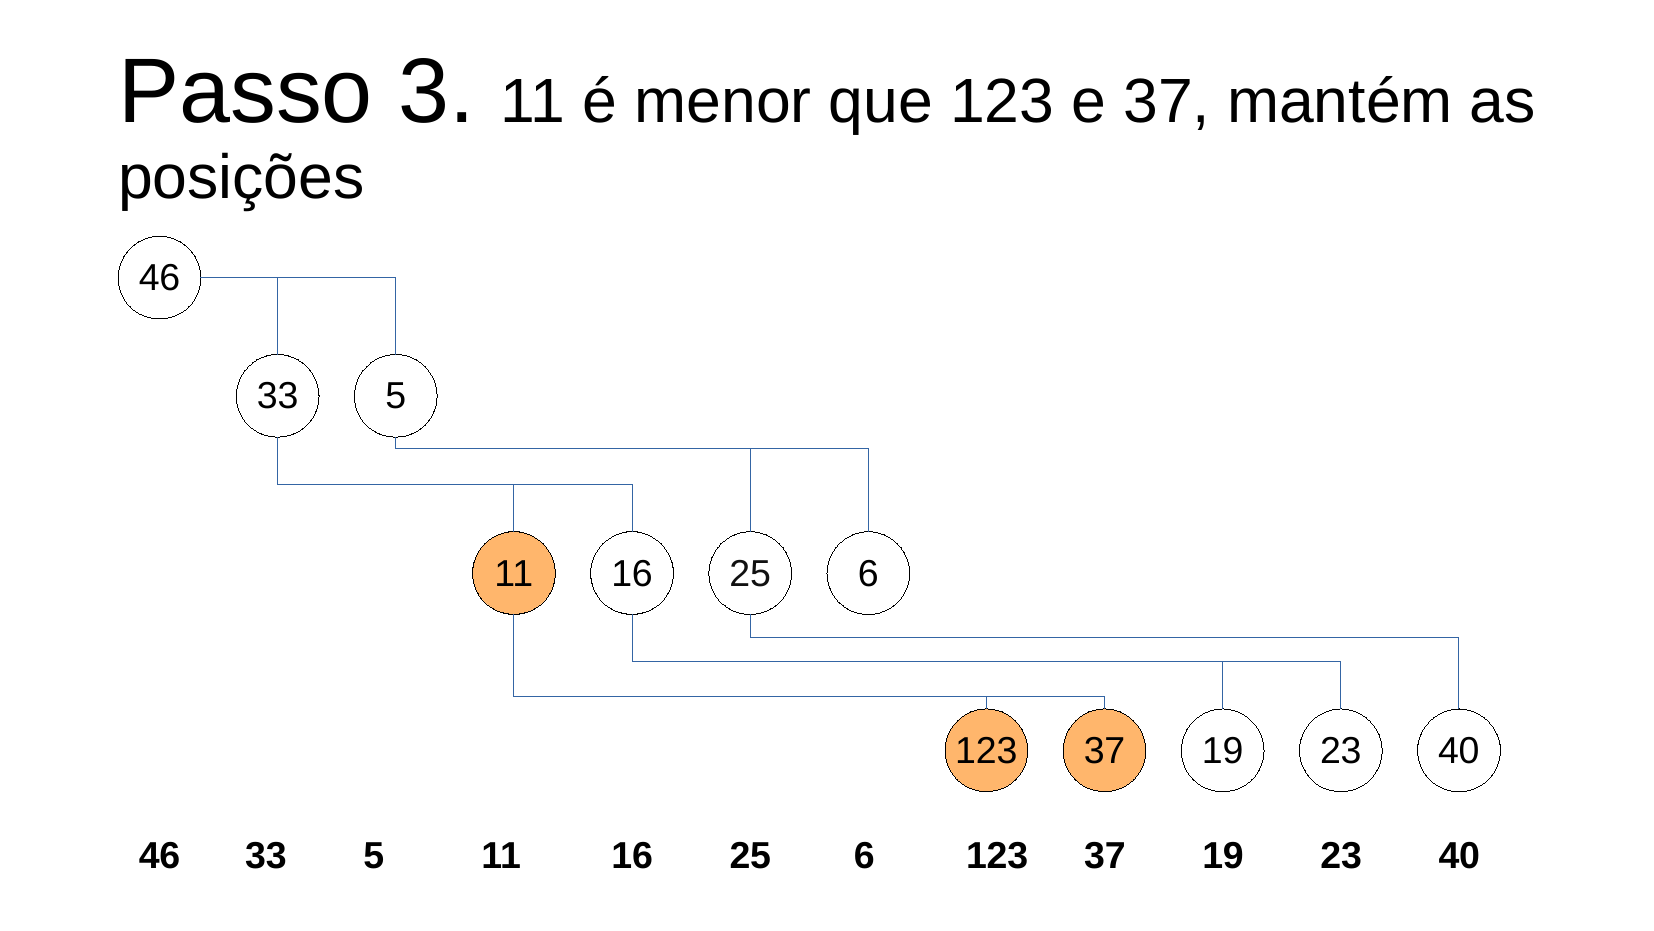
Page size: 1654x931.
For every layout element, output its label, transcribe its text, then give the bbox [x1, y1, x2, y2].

text_box 19 [1187, 826, 1259, 884]
text_box 37 [1069, 826, 1141, 884]
text_box 11 [472, 531, 556, 615]
text_box 23 [1305, 826, 1377, 884]
text_box 6 [826, 531, 910, 615]
text_box 123 [951, 826, 1044, 884]
text_box 6 [838, 826, 890, 884]
text_box 5 [354, 354, 438, 438]
text_box 46 [118, 236, 201, 319]
text_box 33 [236, 354, 320, 438]
text_box 16 [596, 826, 668, 884]
text_box 37 [1063, 708, 1146, 792]
text_box 16 [590, 531, 674, 615]
text_box 25 [708, 531, 792, 615]
text_box 25 [714, 826, 787, 884]
text_box 40 [1417, 708, 1501, 792]
text_box 23 [1299, 708, 1383, 792]
text_box 46 [124, 826, 196, 884]
text_box 123 [945, 708, 1028, 792]
title Passo 3. 11 é menor que 123 e 37, mantém as posições [118, 10, 1595, 243]
text_box 33 [230, 826, 302, 884]
text_box 11 [466, 826, 536, 884]
text_box 5 [348, 826, 399, 884]
text_box 19 [1181, 708, 1265, 792]
text_box 40 [1423, 826, 1496, 884]
